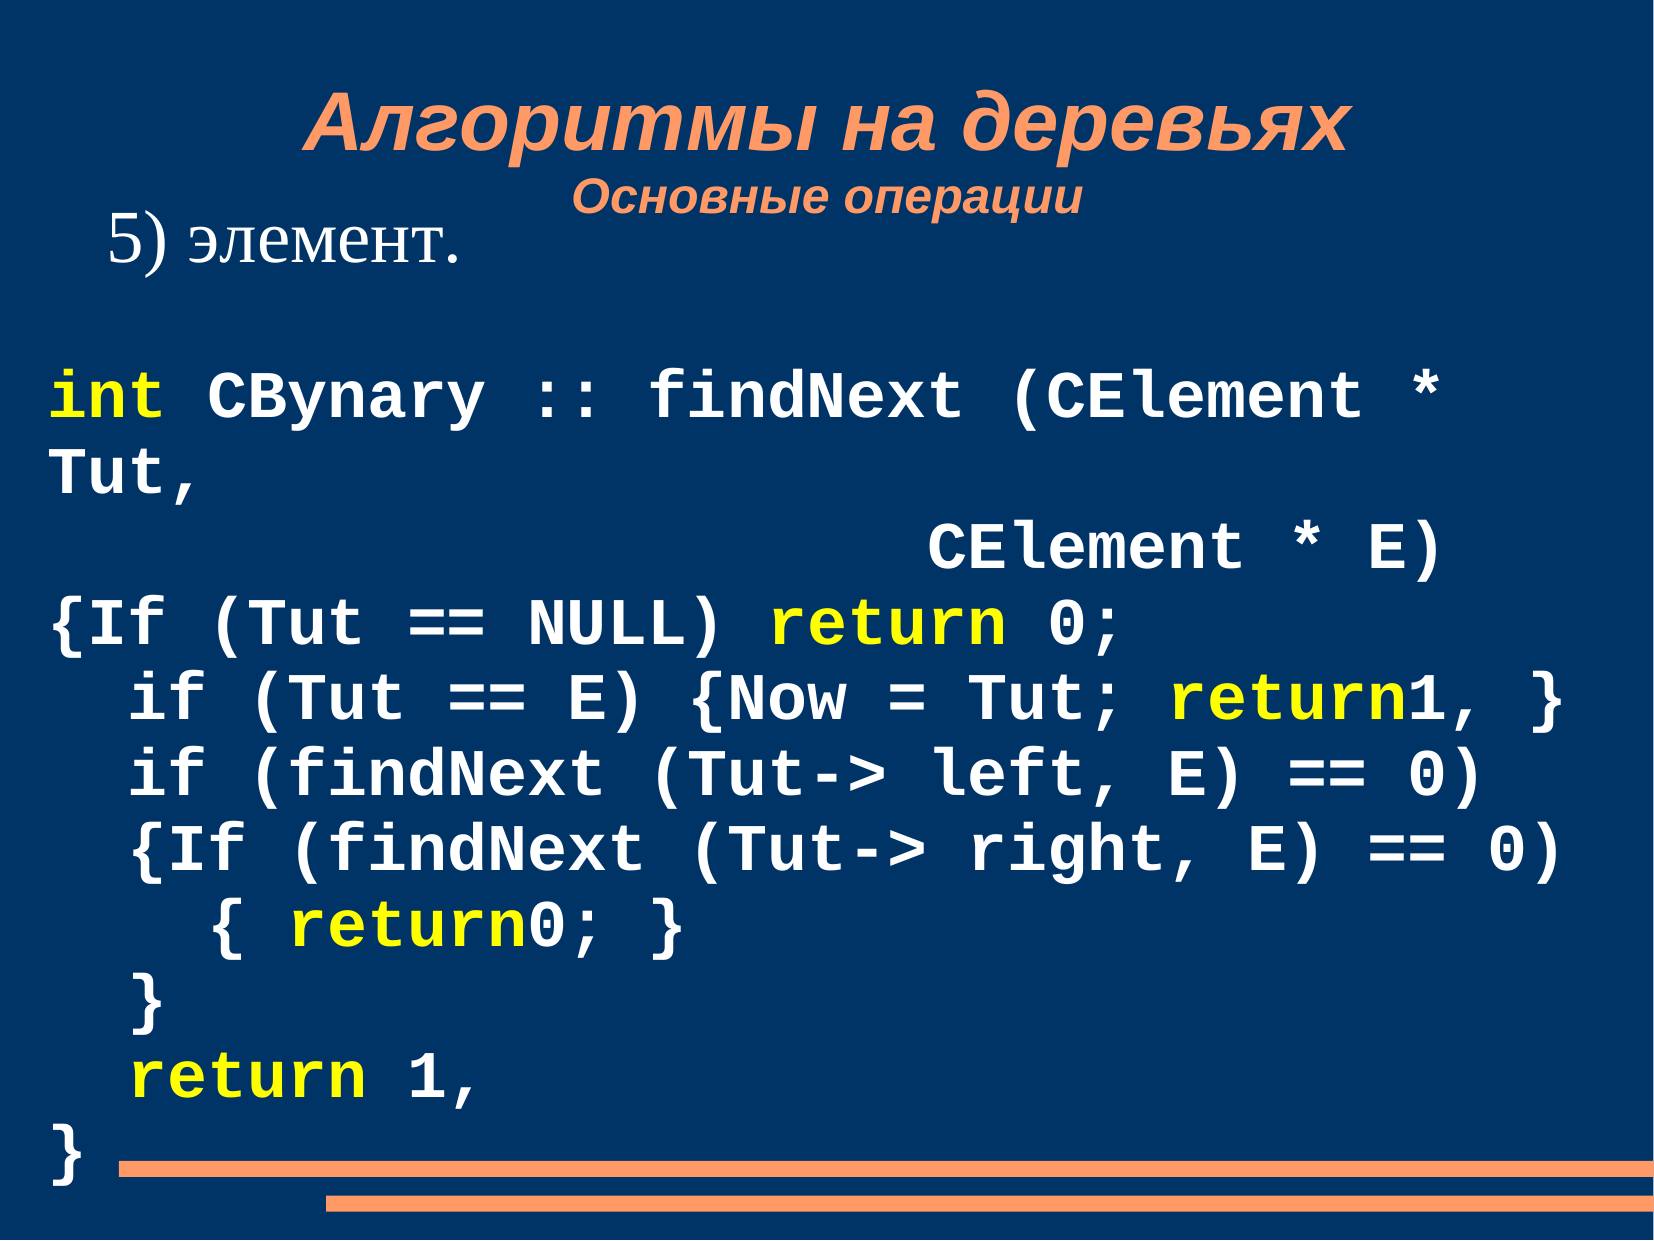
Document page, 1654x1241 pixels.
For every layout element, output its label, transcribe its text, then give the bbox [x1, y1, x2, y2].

subtitle 5) элемент. int CBynary :: findNext (CElement * Tut, CElement * E) {If (Tut == NULL) return 0; if (Tut == E) {Now = Tut; return1, } if (findNext (Tut-> left, E) == 0) {If (findNext (Tut-> right, E) == 0) { return0; } } return 1, } [47, 233, 1607, 1156]
title Алгоритмы на деревьях Основные операции [121, 46, 1534, 233]
